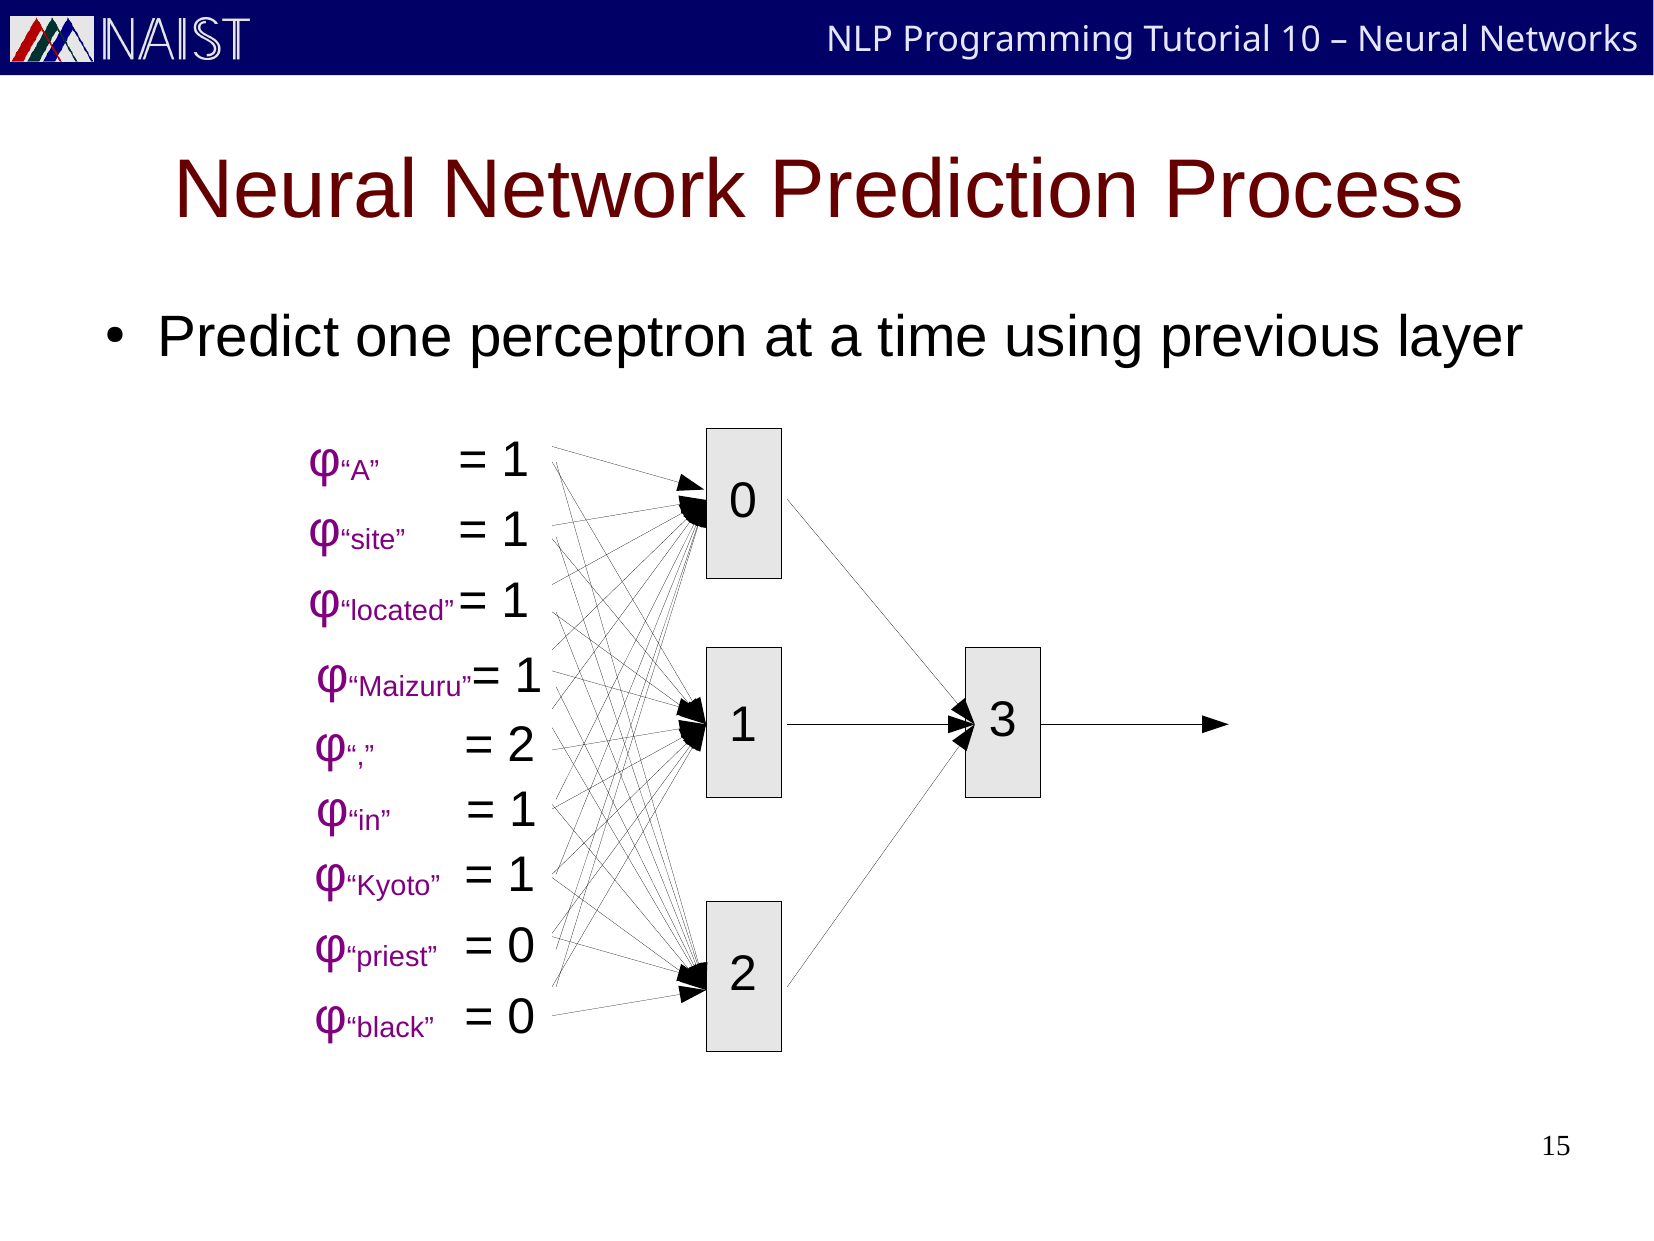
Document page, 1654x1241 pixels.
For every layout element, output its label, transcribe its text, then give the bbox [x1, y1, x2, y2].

text_box φ“in” = 1 [301, 774, 552, 862]
text_box φ“site” = 1 [293, 493, 545, 564]
list Predict one perceptron at a time using previous layer [86, 303, 1576, 417]
text_box [965, 647, 1041, 798]
text_box 1 [714, 689, 772, 760]
text_box [706, 901, 782, 1052]
text_box [706, 428, 782, 579]
text_box φ“black” = 0 [299, 980, 551, 1069]
text_box φ“priest” = 0 [299, 910, 551, 980]
text_box 2 [714, 937, 772, 1008]
text_box φ“,” = 2 [299, 708, 551, 797]
text_box φ“located” = 1 [293, 564, 545, 652]
text_box 0 [714, 464, 772, 536]
text_box φ“Kyoto” = 1 [299, 839, 551, 910]
picture [102, 17, 251, 60]
title Neural Network Prediction Process [75, 92, 1564, 285]
text_box φ“Maizuru”= 1 [301, 639, 558, 727]
text_box 3 [974, 683, 1032, 755]
text_box [706, 647, 782, 798]
text_box φ“A” = 1 [293, 424, 545, 493]
picture [10, 16, 94, 62]
